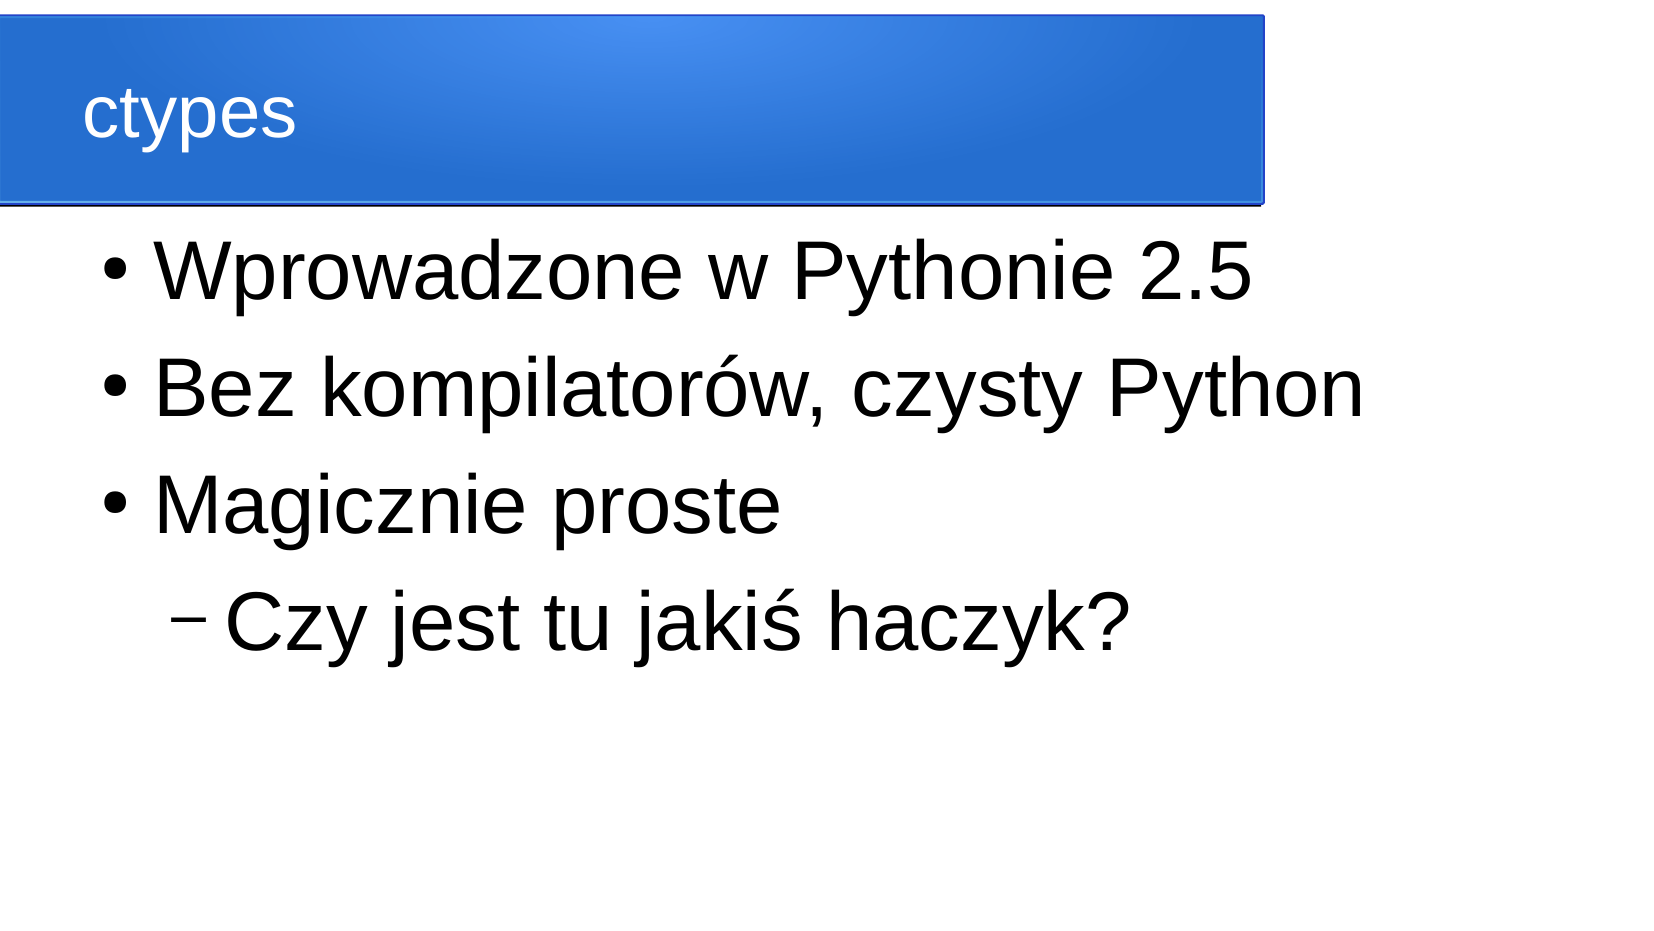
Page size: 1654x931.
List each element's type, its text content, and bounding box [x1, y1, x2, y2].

title ctypes [82, 35, 1235, 189]
list Wprowadzone w Pythonie 2.5 Bez kompilatorów, czysty Python Magicznie proste Czy jest tu jakiś haczyk? [82, 224, 1571, 764]
